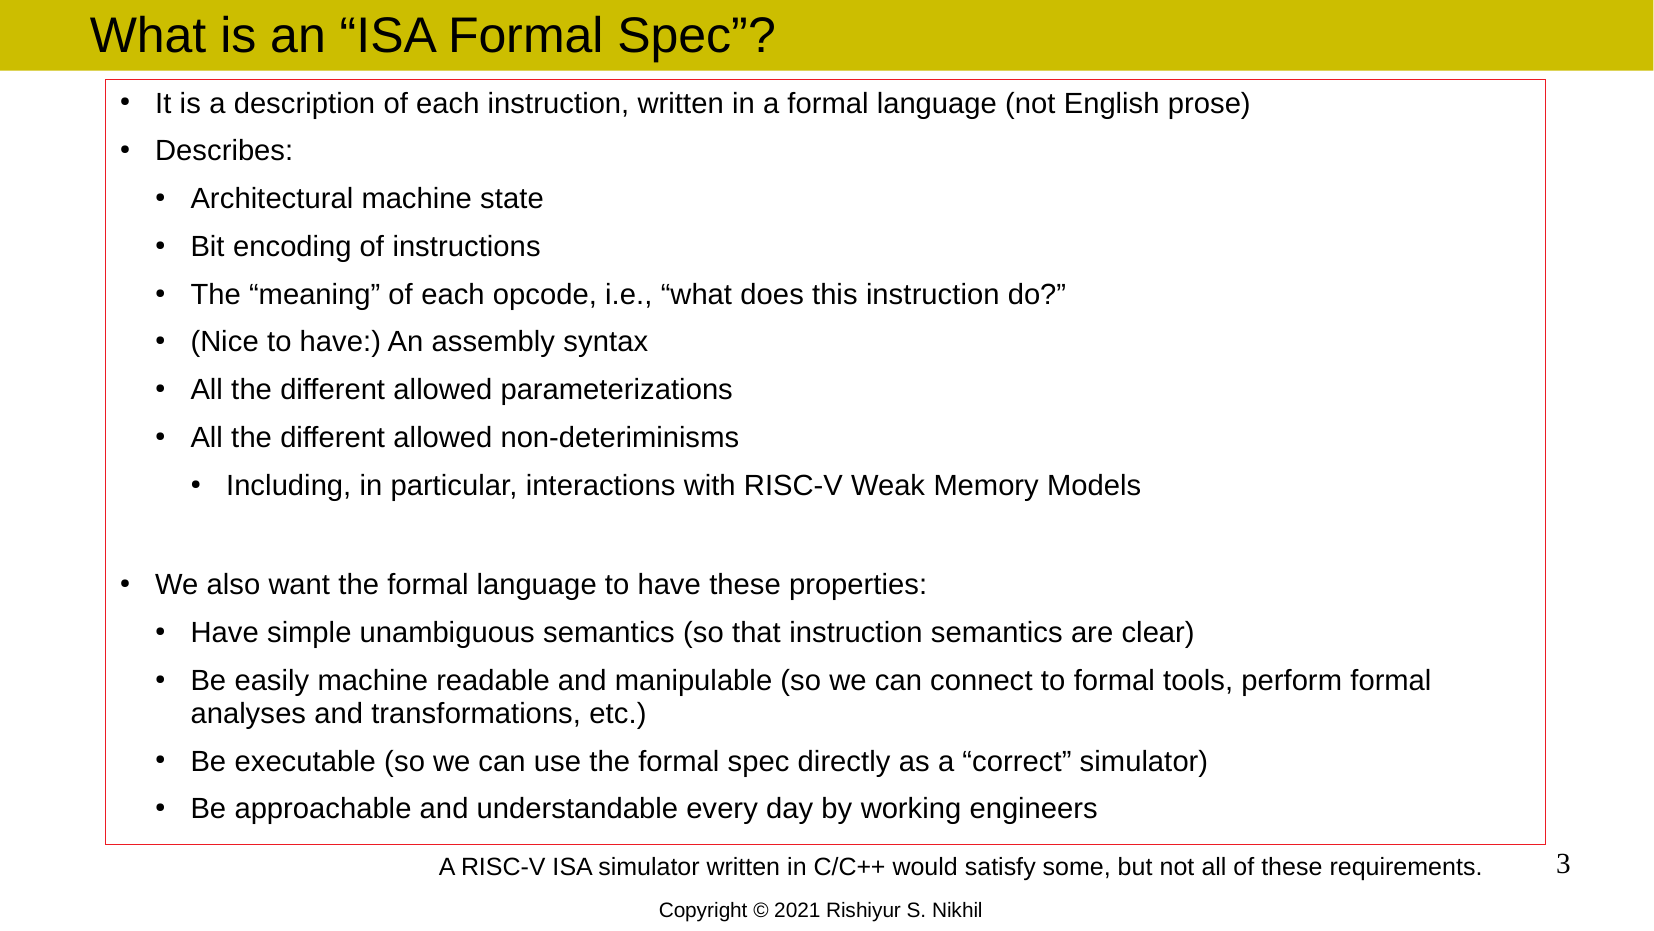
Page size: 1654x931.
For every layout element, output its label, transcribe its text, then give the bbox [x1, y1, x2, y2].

text_box What is an “ISA Formal Spec”? [0, 0, 1654, 71]
text_box A RISC-V ISA simulator written in C/C++ would satisfy some, but not all of these requirements. [423, 845, 1505, 894]
text_box It is a description of each instruction, written in a formal language (not English prose) Describes: Architectural machine state Bit encoding of instructions The “meaning” of each opcode, i.e., “what does this instruction do?” (Nice to have:) An assembly syntax All the different allowed parameterizations All the different allowed non-deteriminisms Including, in particular, interactions with RISC-V Weak Memory Models We also want the formal language to have these properties: Have simple unambiguous semantics (so that instruction semantics are clear) Be easily machine readable and manipulable (so we can connect to formal tools, perform formal analyses and transformations, etc.) Be executable (so we can use the formal spec directly as a “correct” simulator) Be approachable and understandable every day by working engineers [105, 79, 1546, 845]
